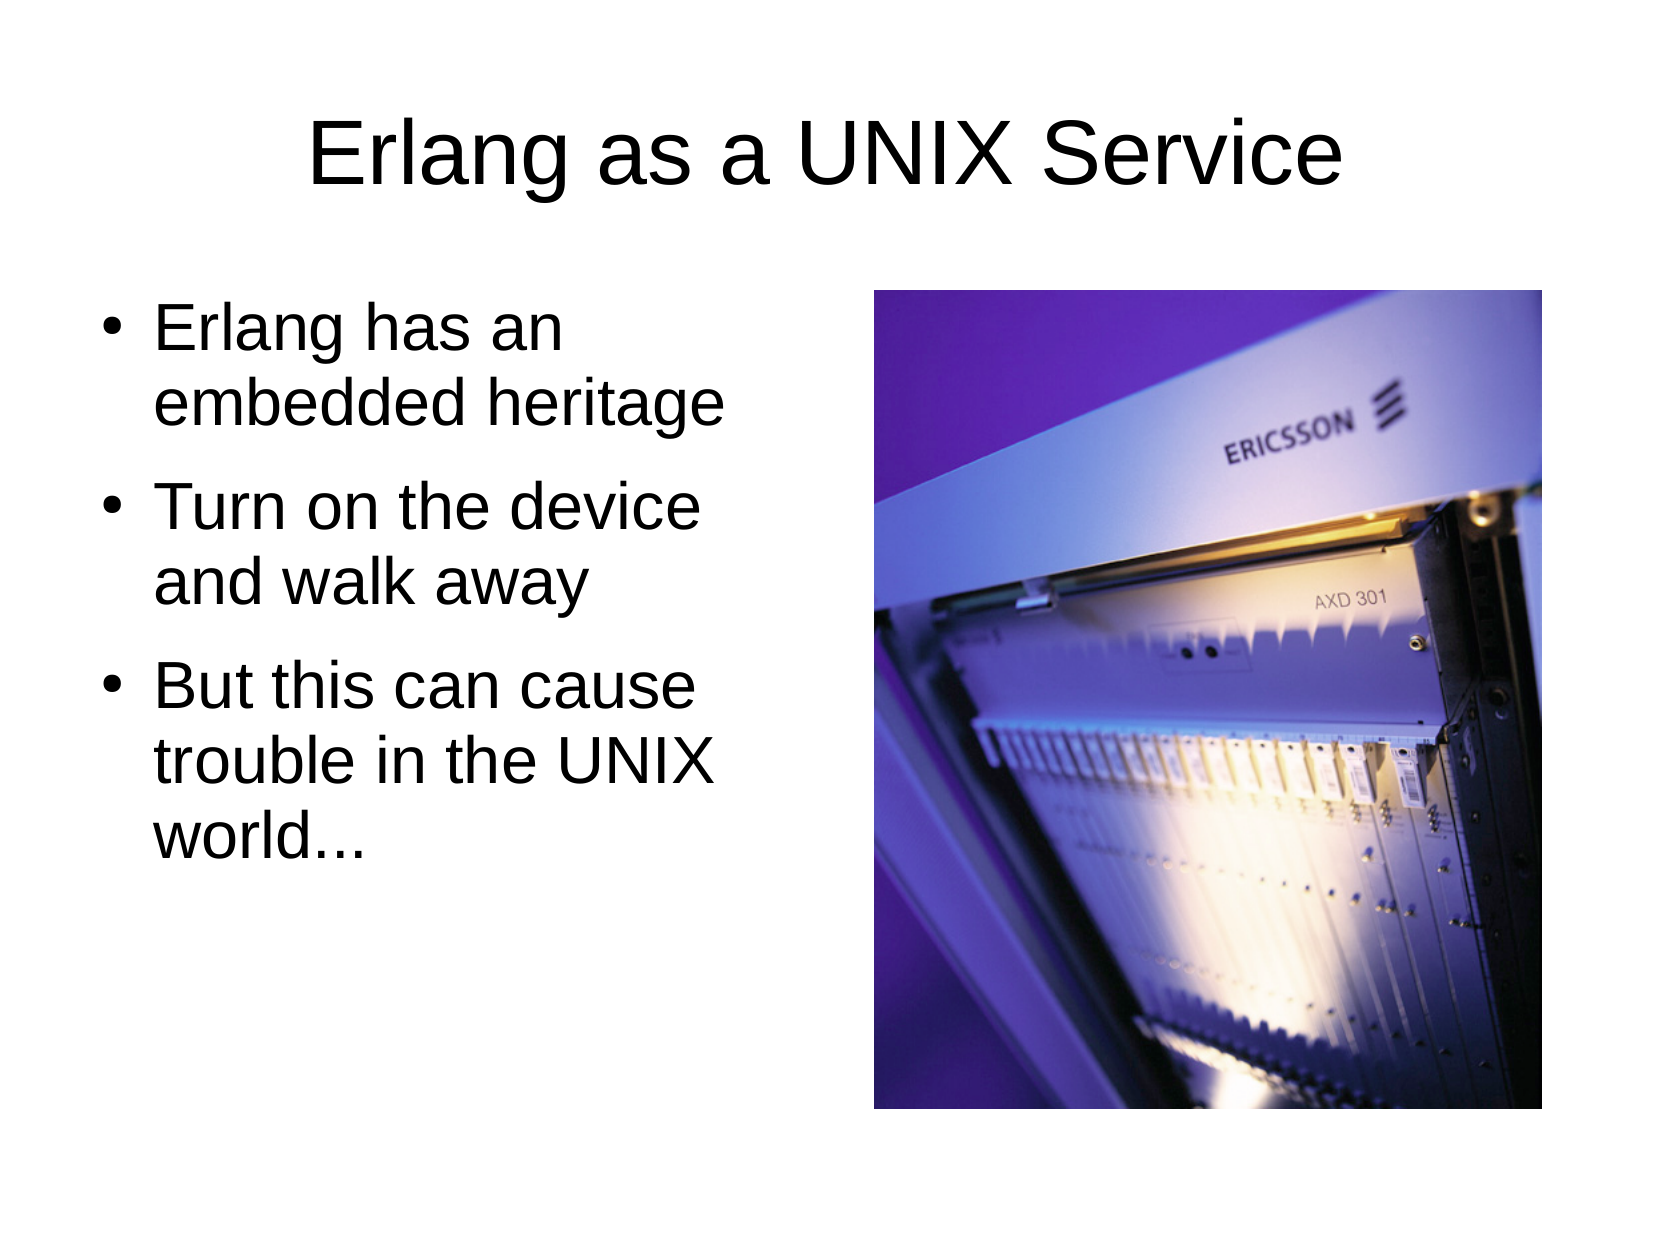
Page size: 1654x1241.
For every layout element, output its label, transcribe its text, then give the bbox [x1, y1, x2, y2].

list Erlang has an embedded heritage Turn on the device and walk away But this can cause trouble in the UNIX world... [82, 290, 809, 1109]
picture [874, 290, 1542, 1109]
title Erlang as a UNIX Service [82, 49, 1571, 257]
